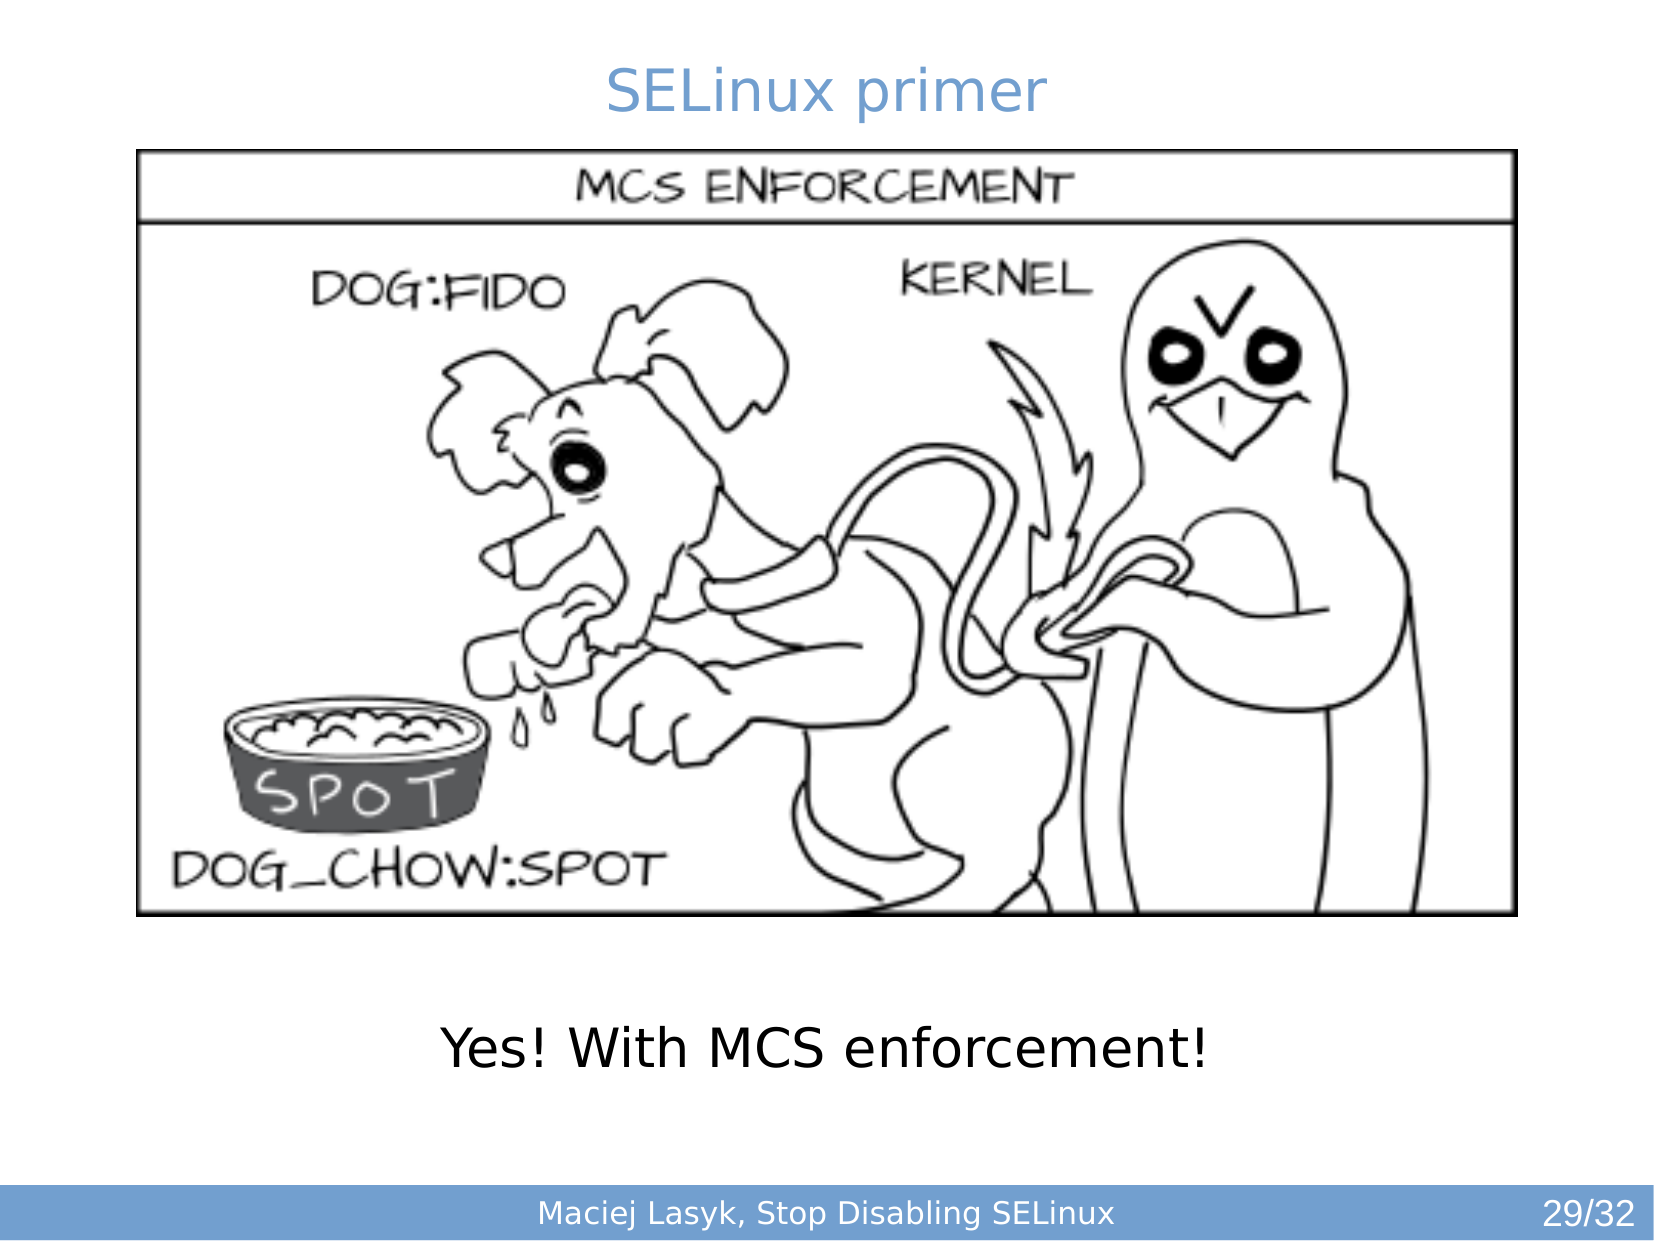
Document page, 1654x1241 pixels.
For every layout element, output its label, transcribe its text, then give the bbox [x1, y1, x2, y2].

text_box [0, 1185, 1516, 1241]
text_box Maciej Lasyk, Stop Disabling SELinux [522, 1188, 1132, 1240]
picture [136, 149, 1518, 917]
text_box SELinux primer [590, 50, 1064, 133]
text_box 29/32 [1516, 1185, 1651, 1241]
text_box Yes! With MCS enforcement! [425, 1010, 1228, 1089]
